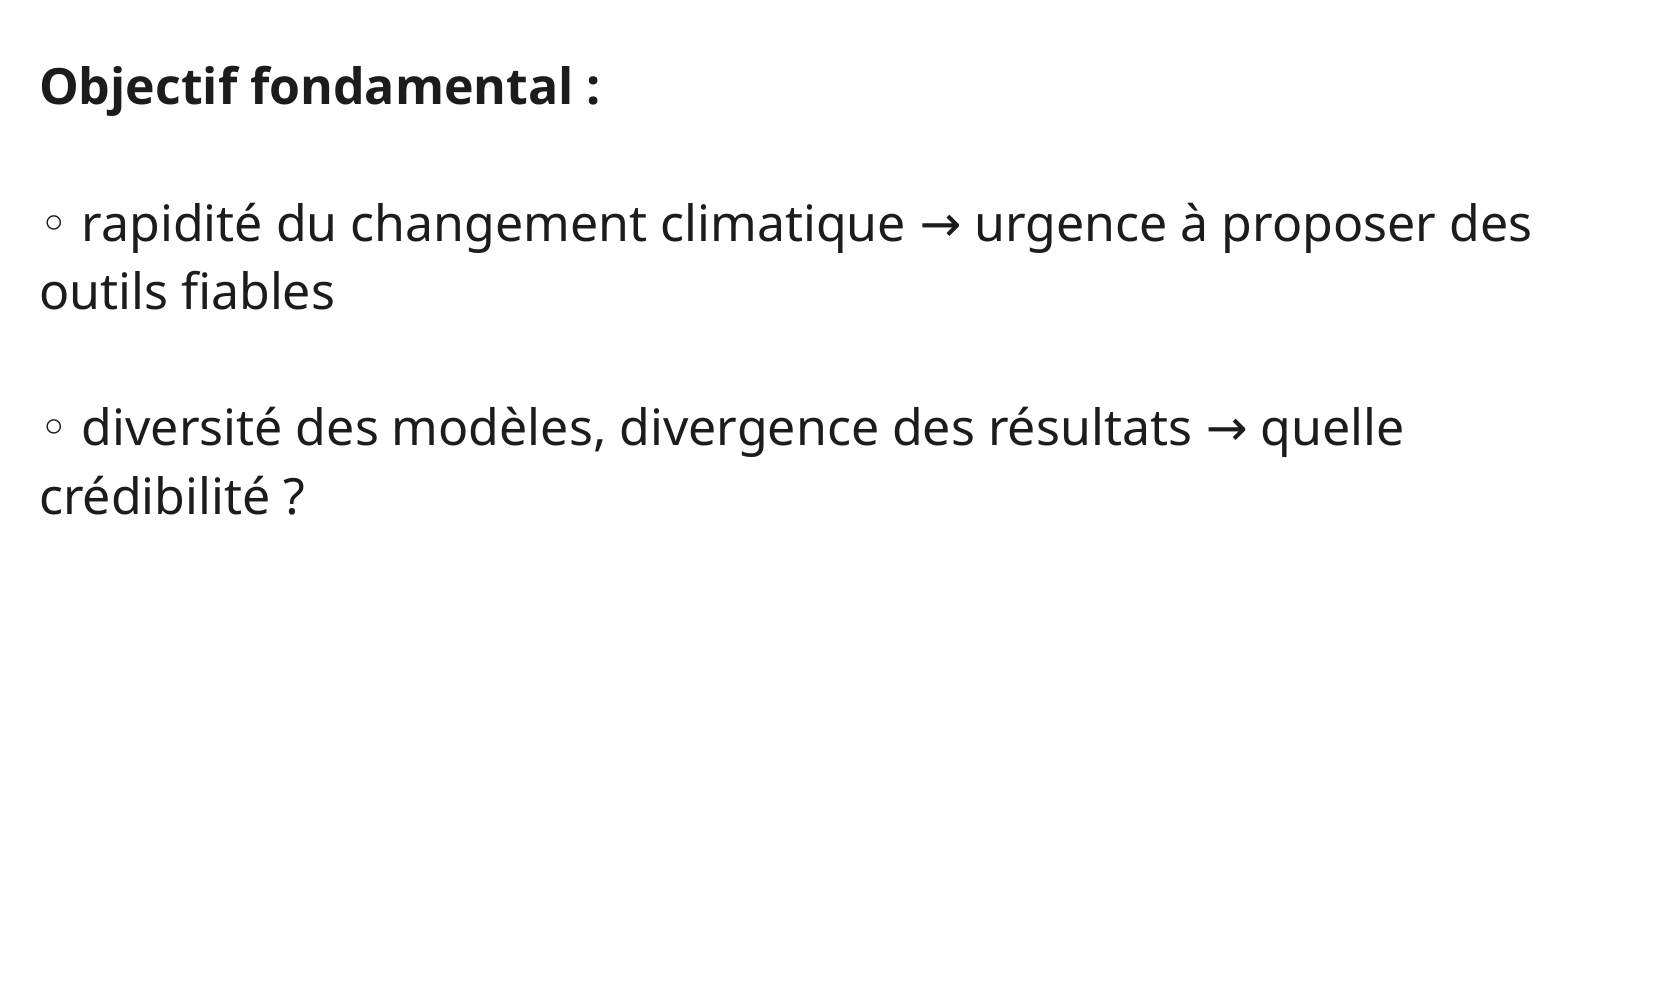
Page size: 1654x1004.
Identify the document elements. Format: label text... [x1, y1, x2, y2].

subtitle Objectif fondamental : ◦ rapidité du changement climatique → urgence à proposer des outils fiables ◦ diversité des modèles, divergence des résultats → quelle crédibilité ? [39, 50, 1644, 968]
